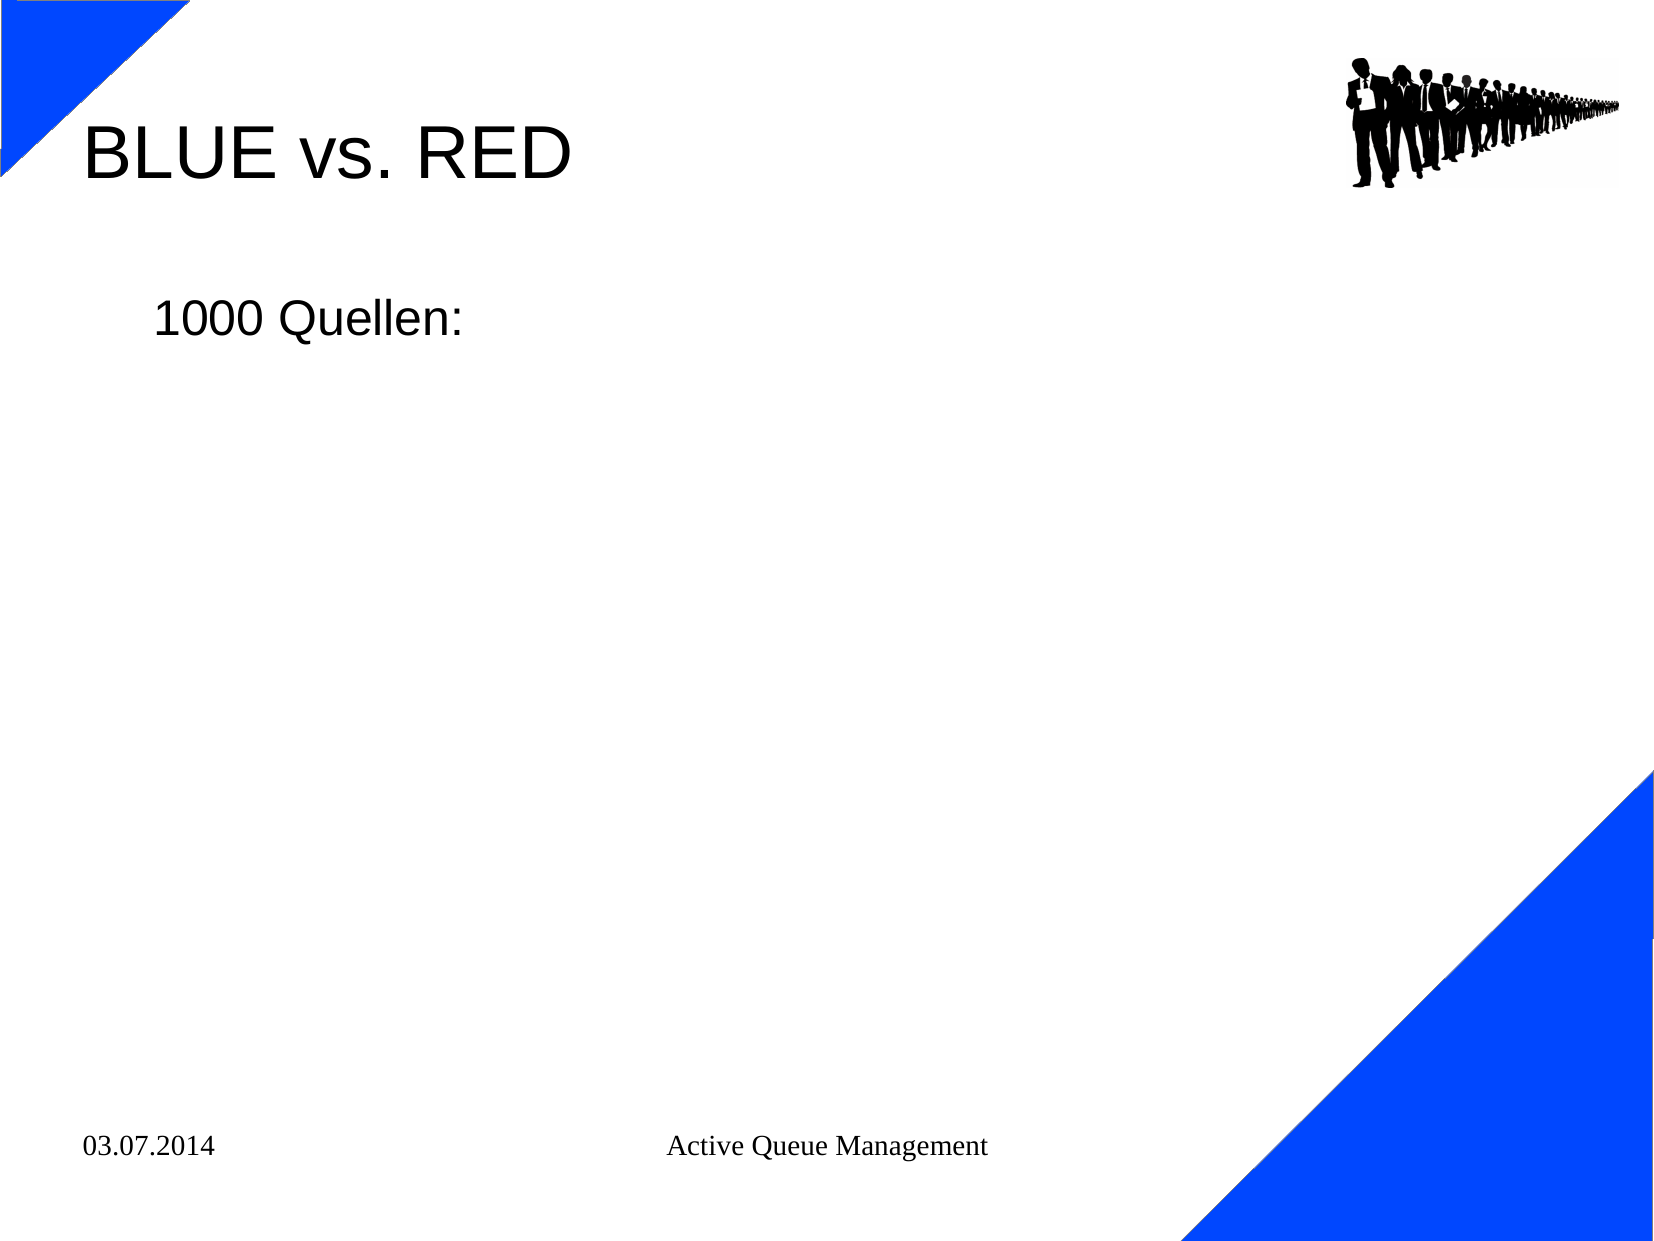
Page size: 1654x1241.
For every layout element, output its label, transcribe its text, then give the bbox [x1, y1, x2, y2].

picture [1346, 58, 1619, 188]
list 1000 Quellen: [82, 290, 1571, 1109]
text_box [1180, 770, 1654, 1241]
title BLUE vs. RED [82, 49, 1571, 257]
text_box [0, 0, 190, 177]
